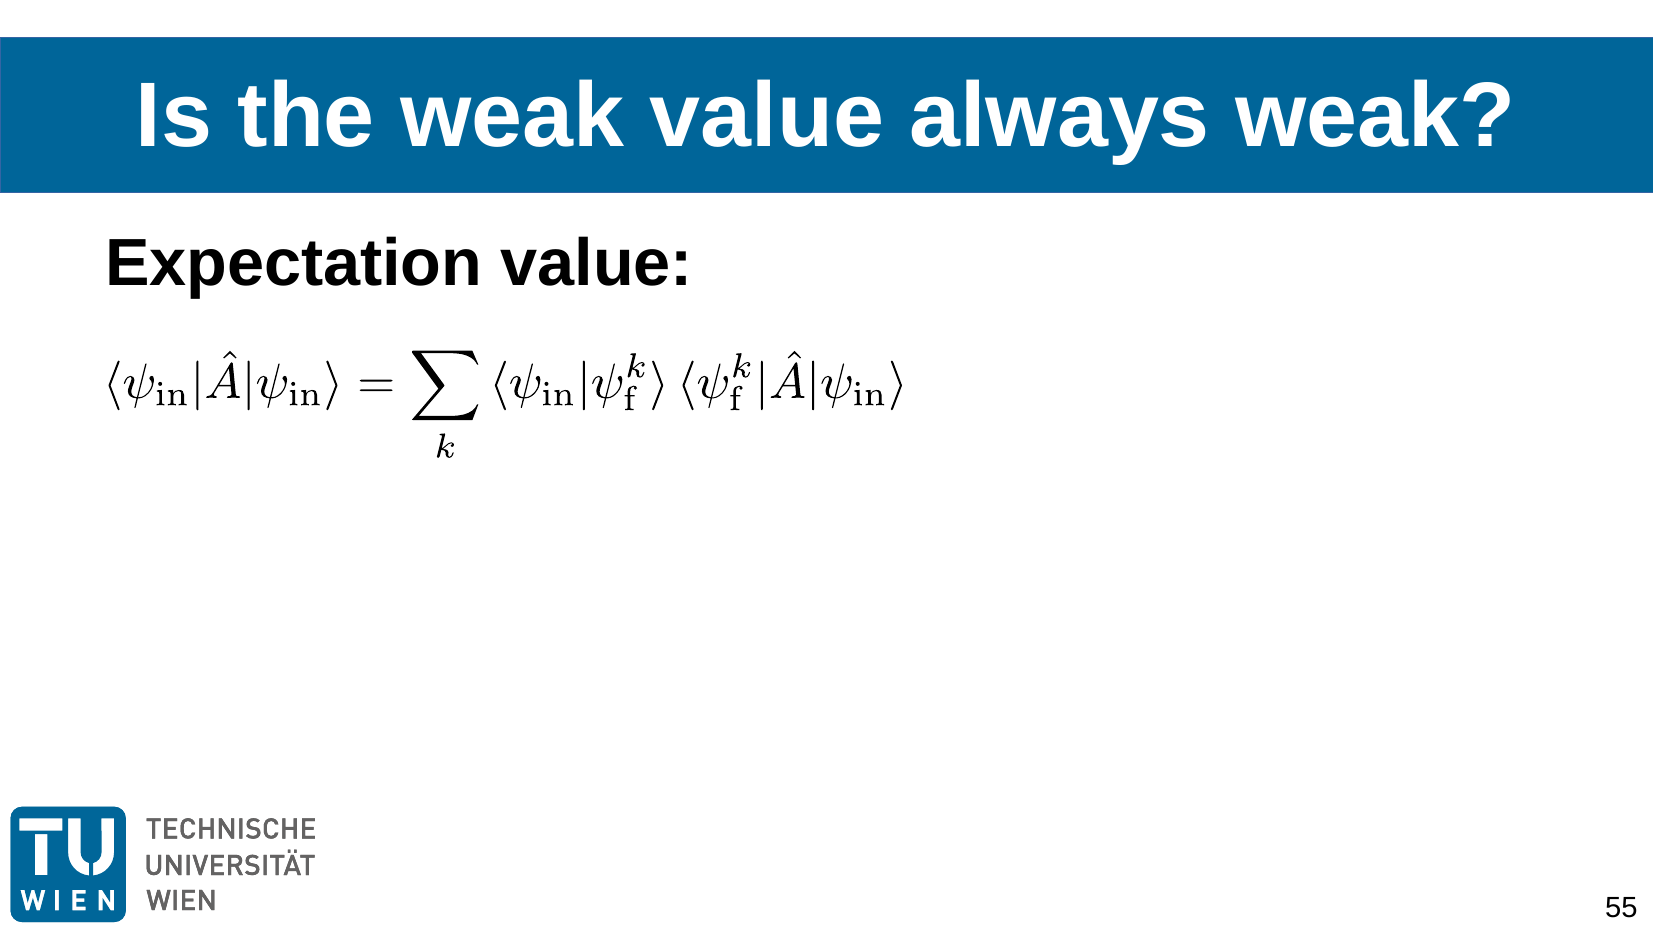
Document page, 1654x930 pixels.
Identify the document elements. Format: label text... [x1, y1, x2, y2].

title Is the weak value always weak? [0, 37, 1653, 193]
list Expectation value: [105, 225, 1593, 765]
picture [100, 330, 915, 465]
